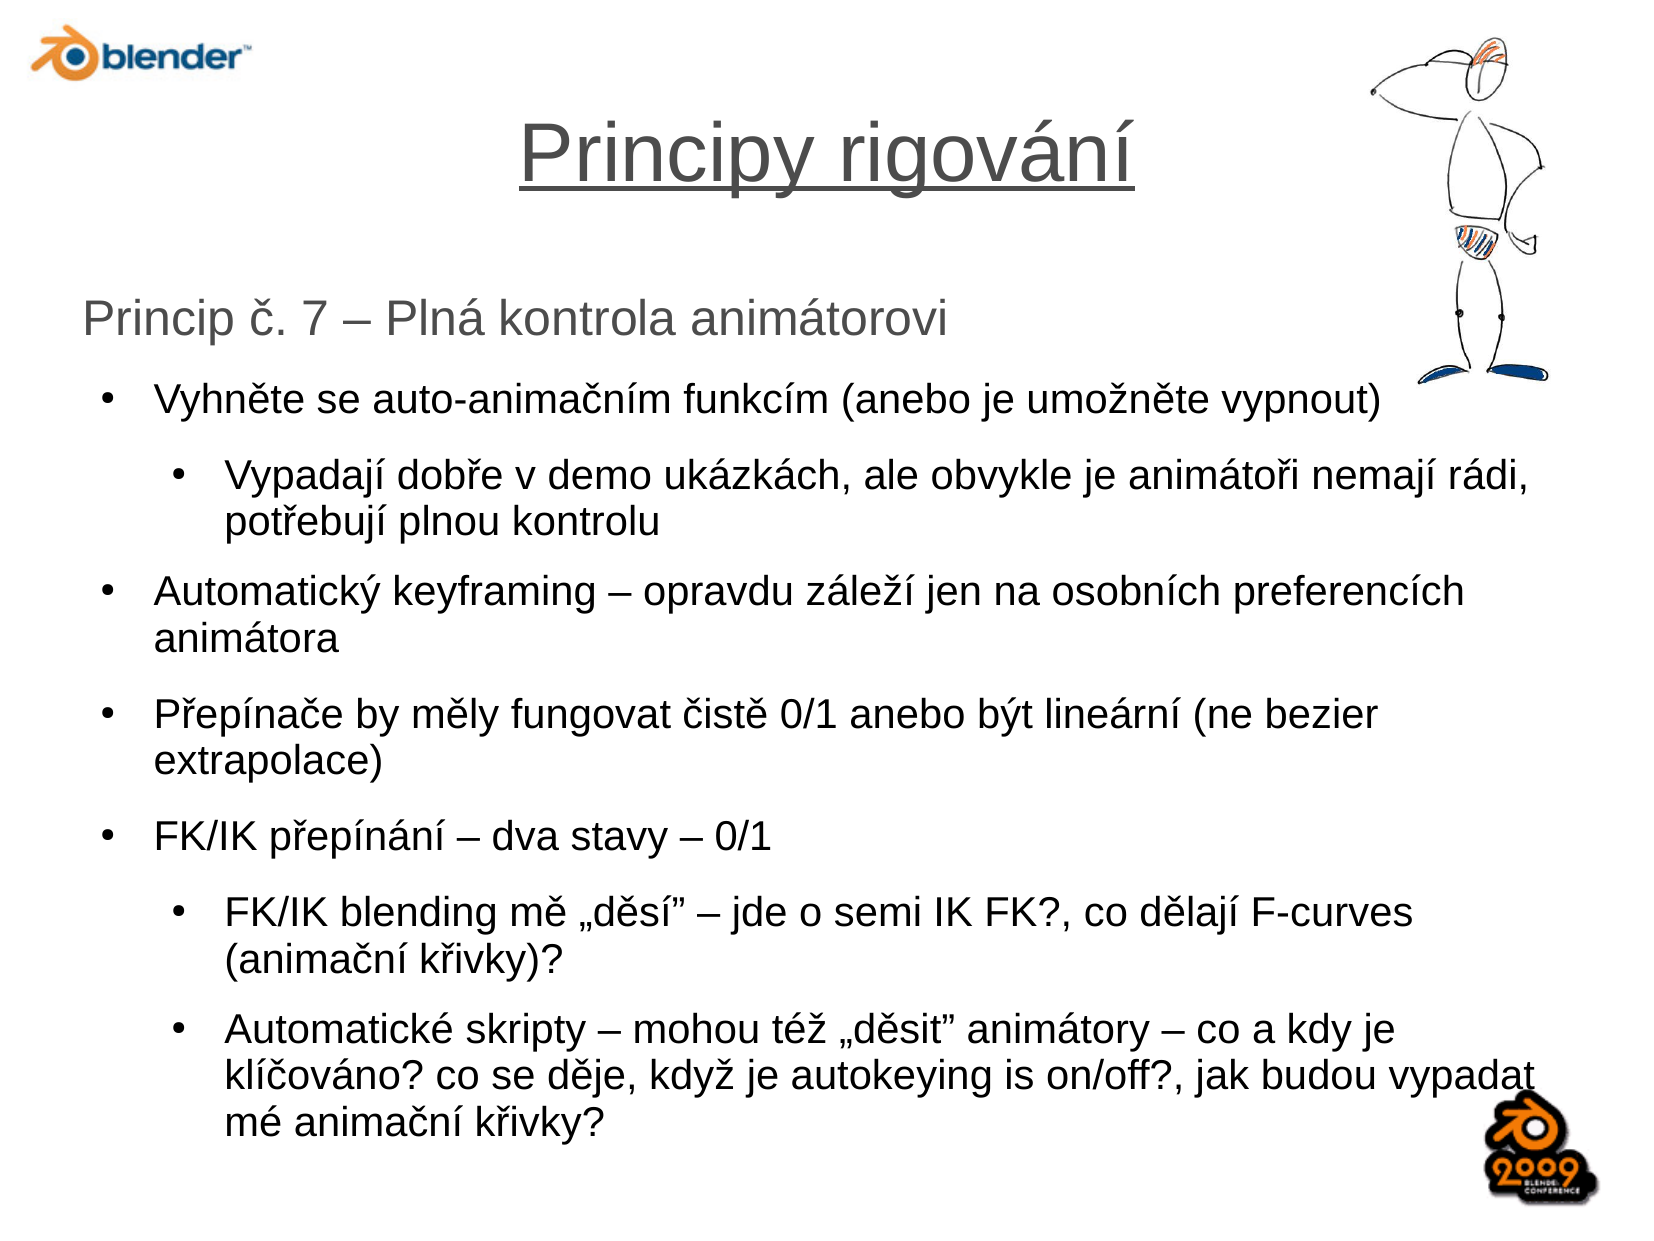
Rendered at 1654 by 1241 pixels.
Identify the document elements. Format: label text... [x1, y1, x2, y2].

list Princip č. 7 – Plná kontrola animátorovi Vyhněte se auto-animačním funkcím (anebo je umožněte vypnout) Vypadají dobře v demo ukázkách, ale obvykle je animátoři nemají rádi, potřebují plnou kontrolu Automatický keyframing – opravdu záleží jen na osobních preferencích animátora Přepínače by měly fungovat čistě 0/1 anebo být lineární (ne bezier extrapolace) FK/IK přepínání – dva stavy – 0/1 FK/IK blending mě „děsí” – jde o semi IK FK?, co dělají F-curves (animační křivky)? Automatické skripty – mohou též „děsit” animátory – co a kdy je klíčováno? co se děje, když je autokeying is on/off?, jak budou vypadat mé animační křivky? [82, 290, 1571, 1149]
picture [15, 18, 266, 89]
picture [1314, 2, 1651, 416]
title Principy rigování [82, 49, 1571, 257]
picture [1476, 1085, 1602, 1211]
